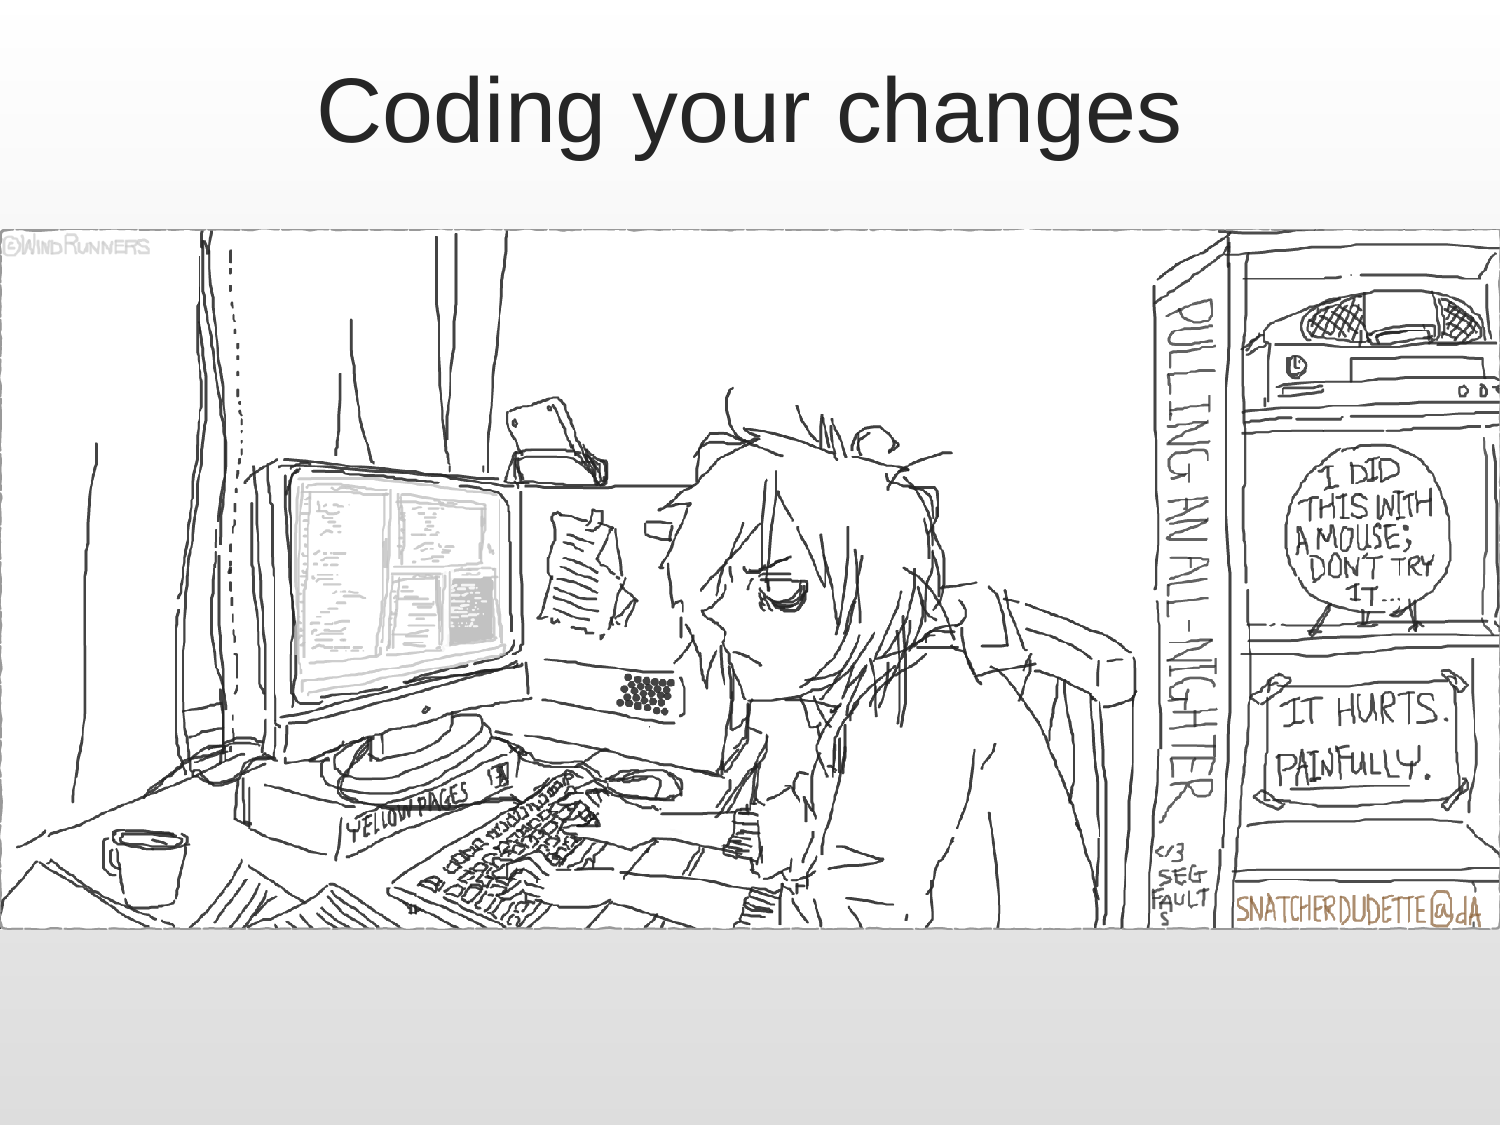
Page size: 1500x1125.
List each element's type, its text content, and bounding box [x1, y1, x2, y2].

picture [0, 229, 1500, 930]
title Coding your changes [75, 19, 1425, 191]
